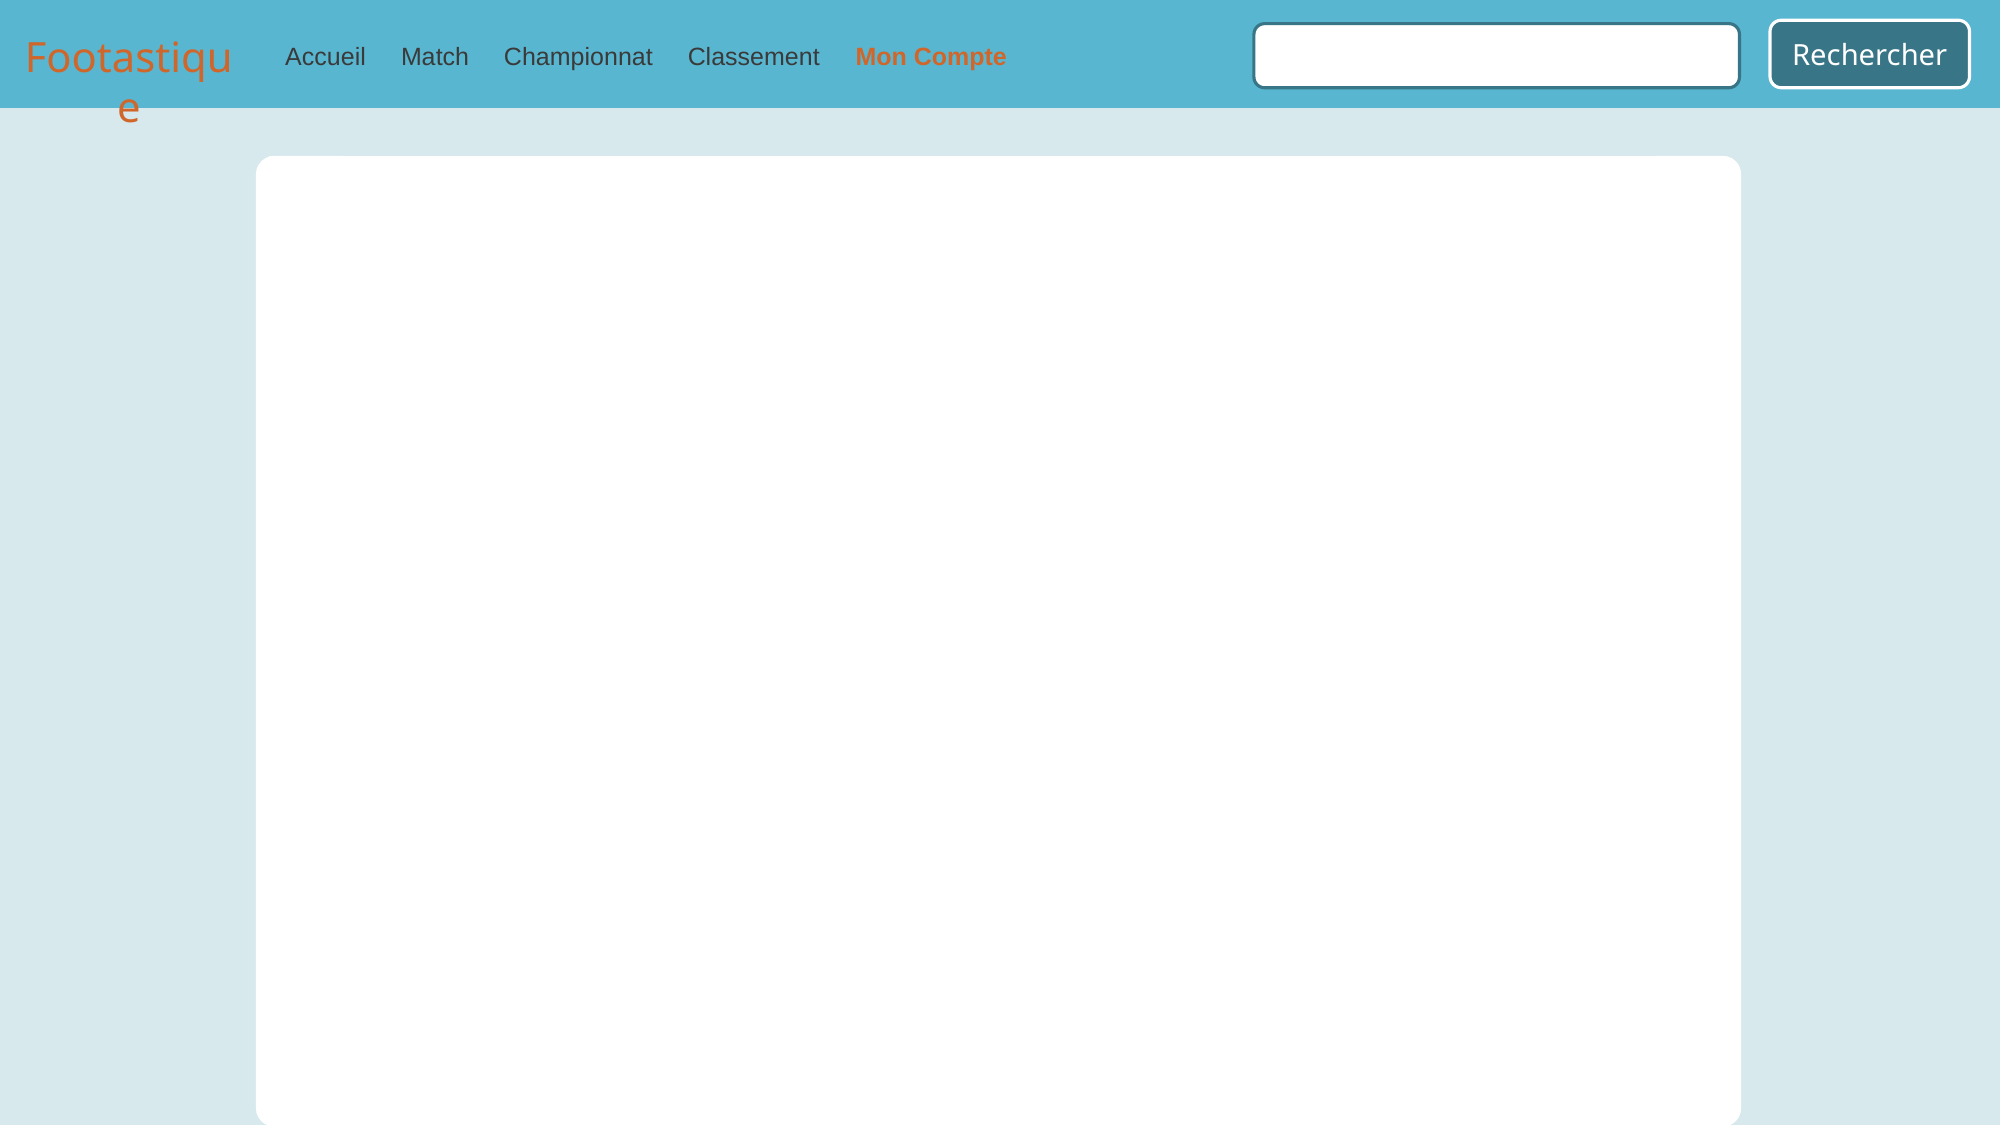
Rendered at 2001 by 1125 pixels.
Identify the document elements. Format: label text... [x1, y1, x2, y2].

text_box [0, 0, 2000, 1125]
text_box Footastique [0, 23, 258, 90]
text_box Rechercher [1770, 20, 1970, 88]
text_box Accueil Match Championnat Classement Mon Compte [270, 33, 1222, 79]
